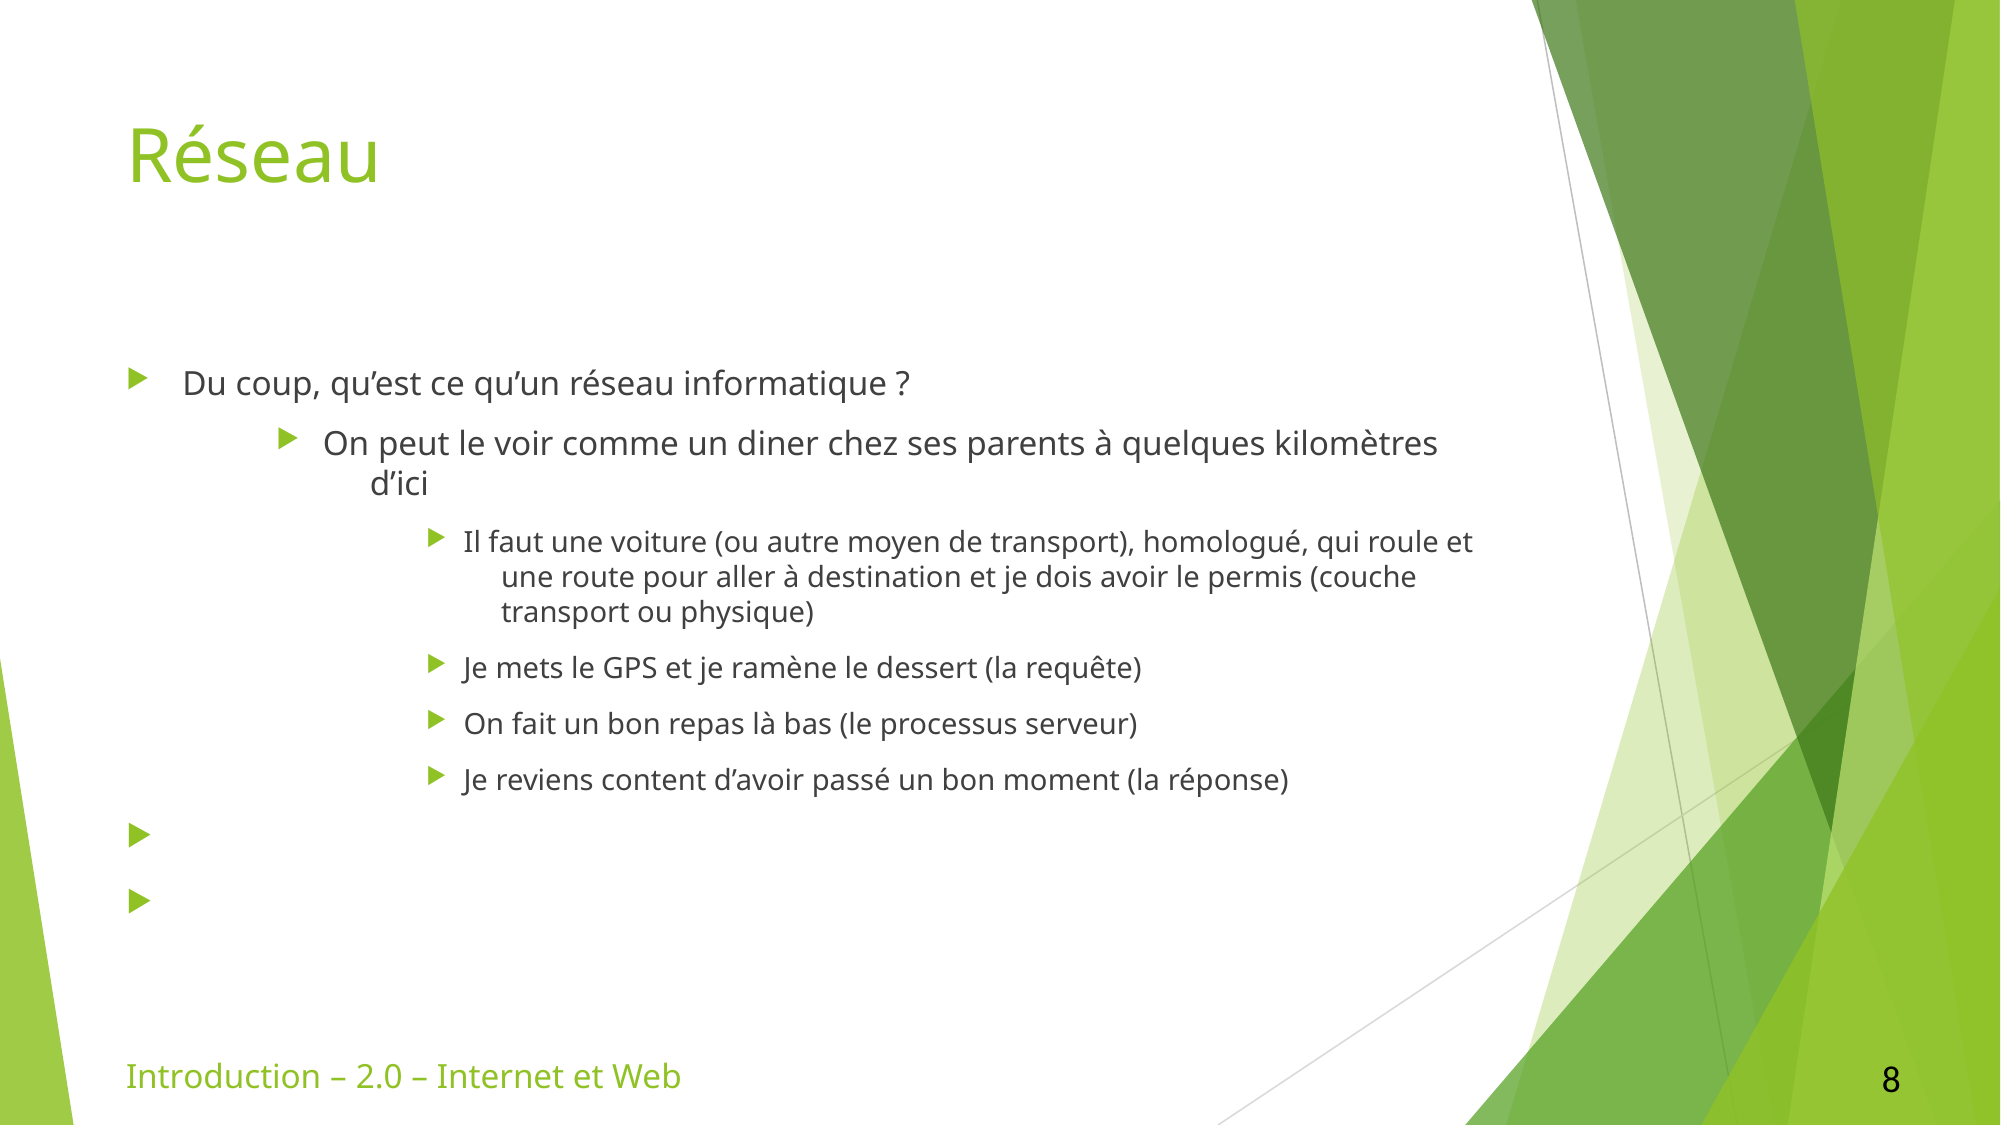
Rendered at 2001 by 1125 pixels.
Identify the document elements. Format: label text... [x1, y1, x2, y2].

list Du coup, qu’est ce qu’un réseau informatique ? On peut le voir comme un diner chez ses parents à quelques kilomètres d’ici Il faut une voiture (ou autre moyen de transport), homologué, qui roule et une route pour aller à destination et je dois avoir le permis (couche transport ou physique) Je mets le GPS et je ramène le dessert (la requête) On fait un bon repas là bas (le processus serveur) Je reviens content d’avoir passé un bon moment (la réponse) [111, 354, 1522, 992]
text_box Introduction – 2.0 – Internet et Web [111, 1047, 1094, 1109]
title Réseau [111, 99, 1522, 317]
text_box 7 [1866, 1047, 1979, 1108]
